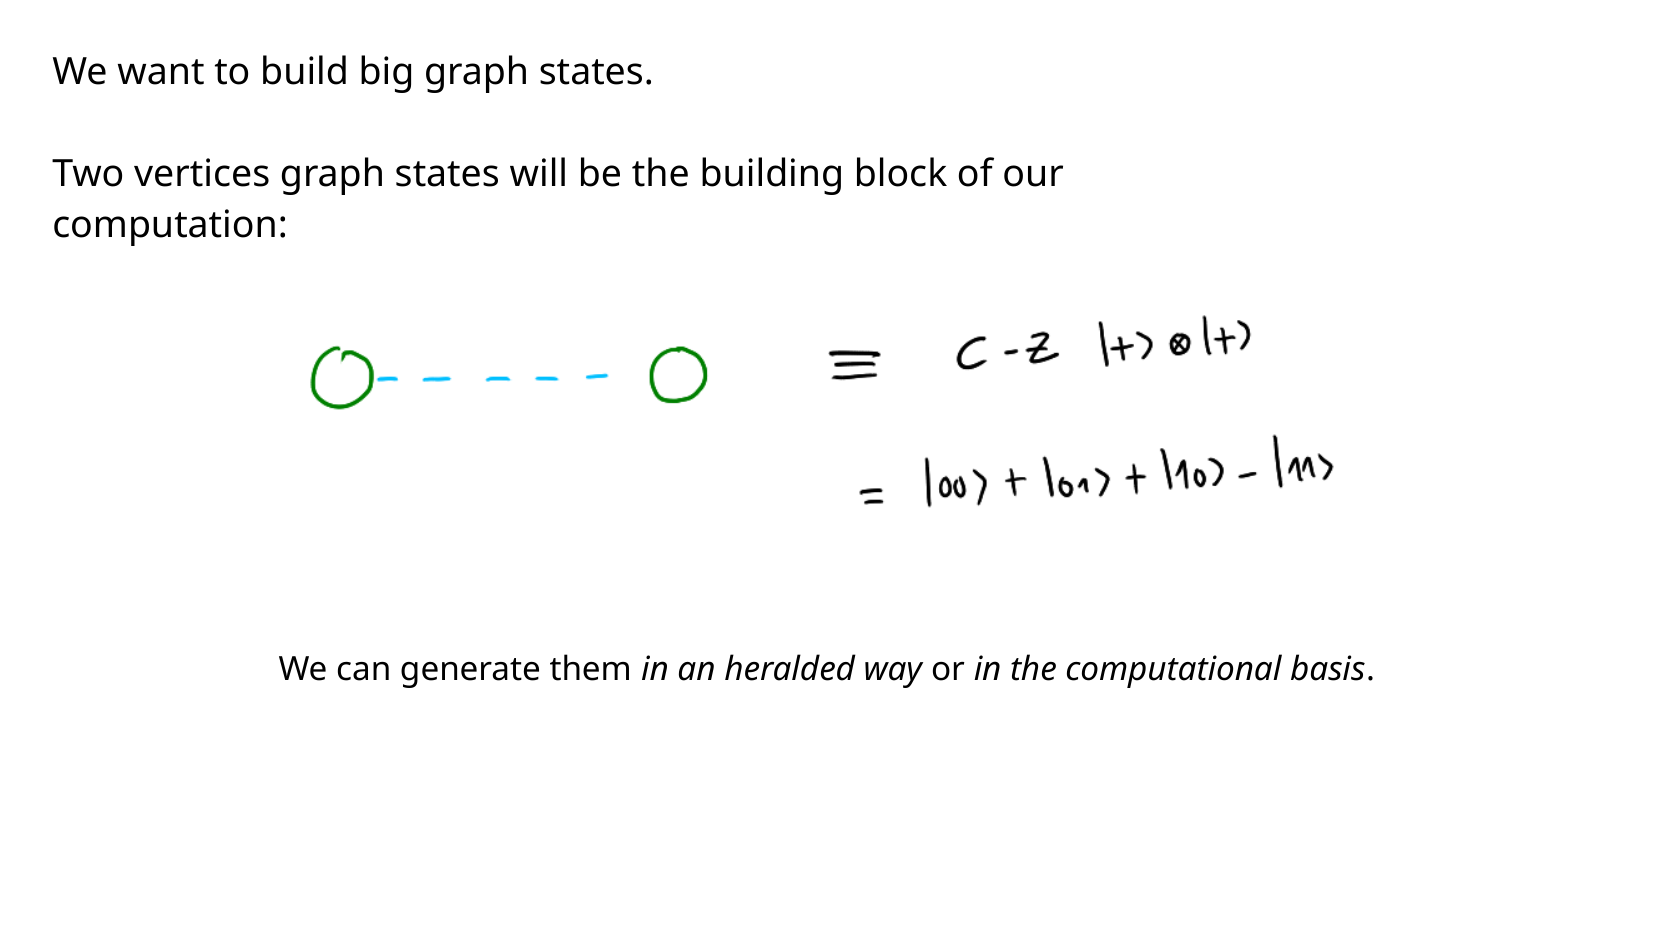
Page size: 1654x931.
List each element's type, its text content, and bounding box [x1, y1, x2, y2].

text_box We can generate them in an heralded way or in the computational basis. [208, 637, 1446, 752]
picture [283, 299, 1371, 535]
text_box We want to build big graph states. Two vertices graph states will be the building block of our computation: [37, 37, 1276, 200]
